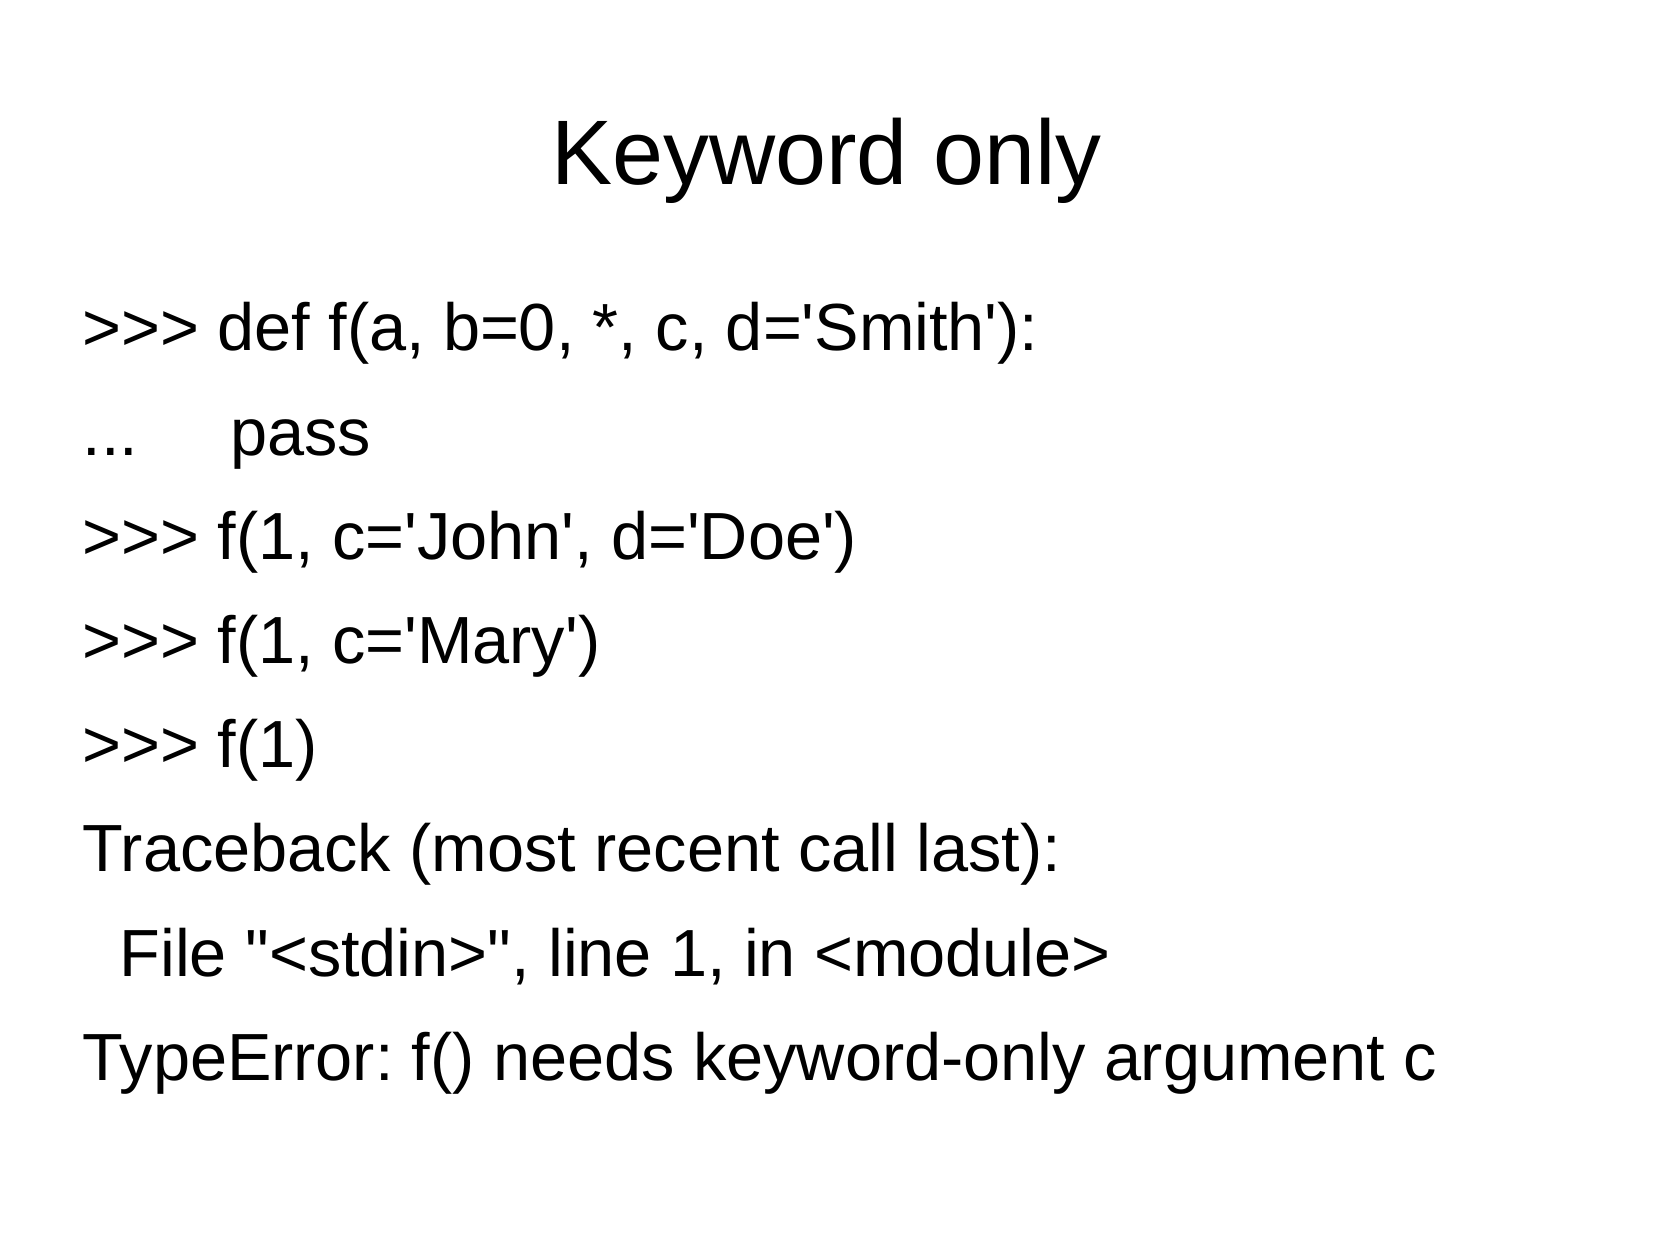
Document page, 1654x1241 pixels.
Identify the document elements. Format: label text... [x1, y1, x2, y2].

title Keyword only [82, 49, 1571, 257]
list >>> def f(a, b=0, *, c, d='Smith'): ... pass >>> f(1, c='John', d='Doe') >>> f(1, c='Mary') >>> f(1) Traceback (most recent call last): File "<stdin>", line 1, in <module> TypeError: f() needs keyword-only argument c [82, 290, 1571, 1109]
